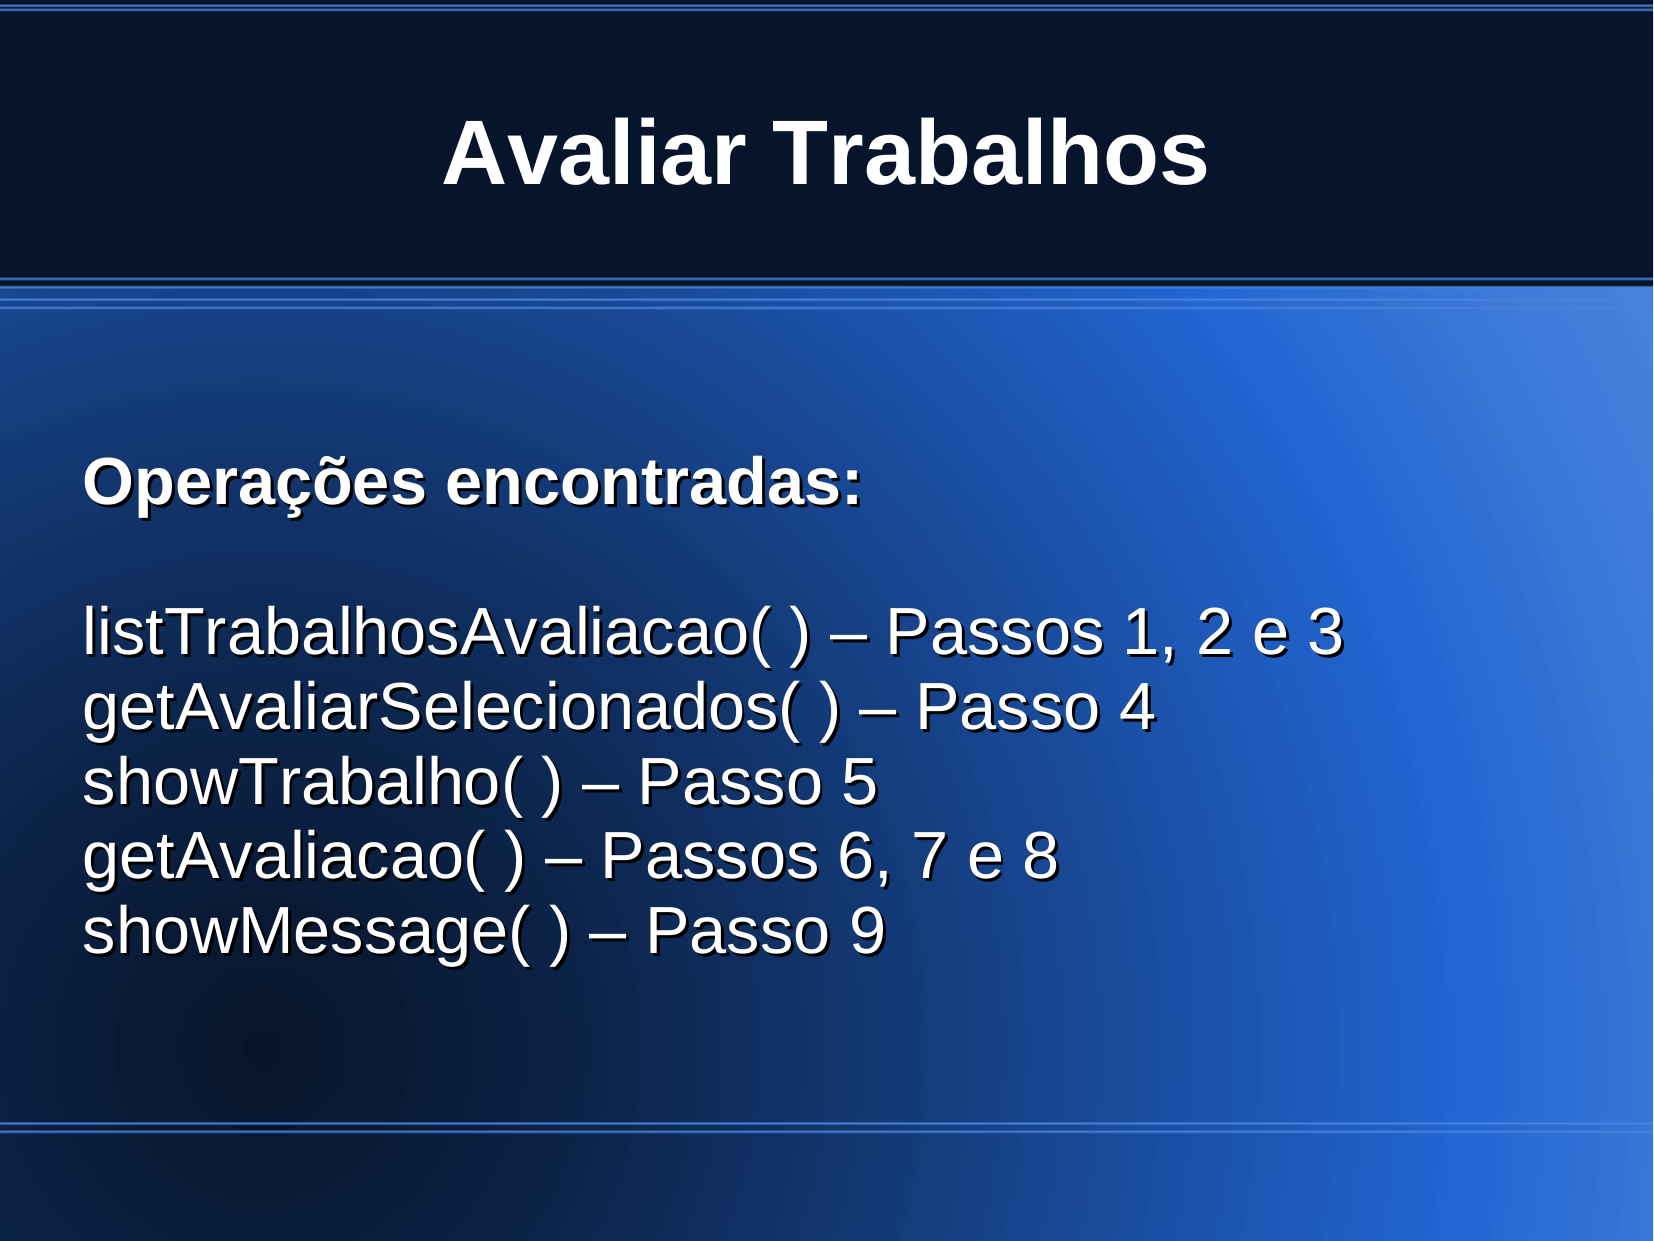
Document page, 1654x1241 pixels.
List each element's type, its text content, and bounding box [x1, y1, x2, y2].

subtitle Operações encontradas: listTrabalhosAvaliacao( ) – Passos 1, 2 e 3 getAvaliarSelecionados( ) – Passo 4 showTrabalho( ) – Passo 5 getAvaliacao( ) – Passos 6, 7 e 8 showMessage( ) – Passo 9 [82, 355, 1571, 1058]
title Avaliar Trabalhos [82, 49, 1571, 257]
picture [0, 0, 1654, 1241]
